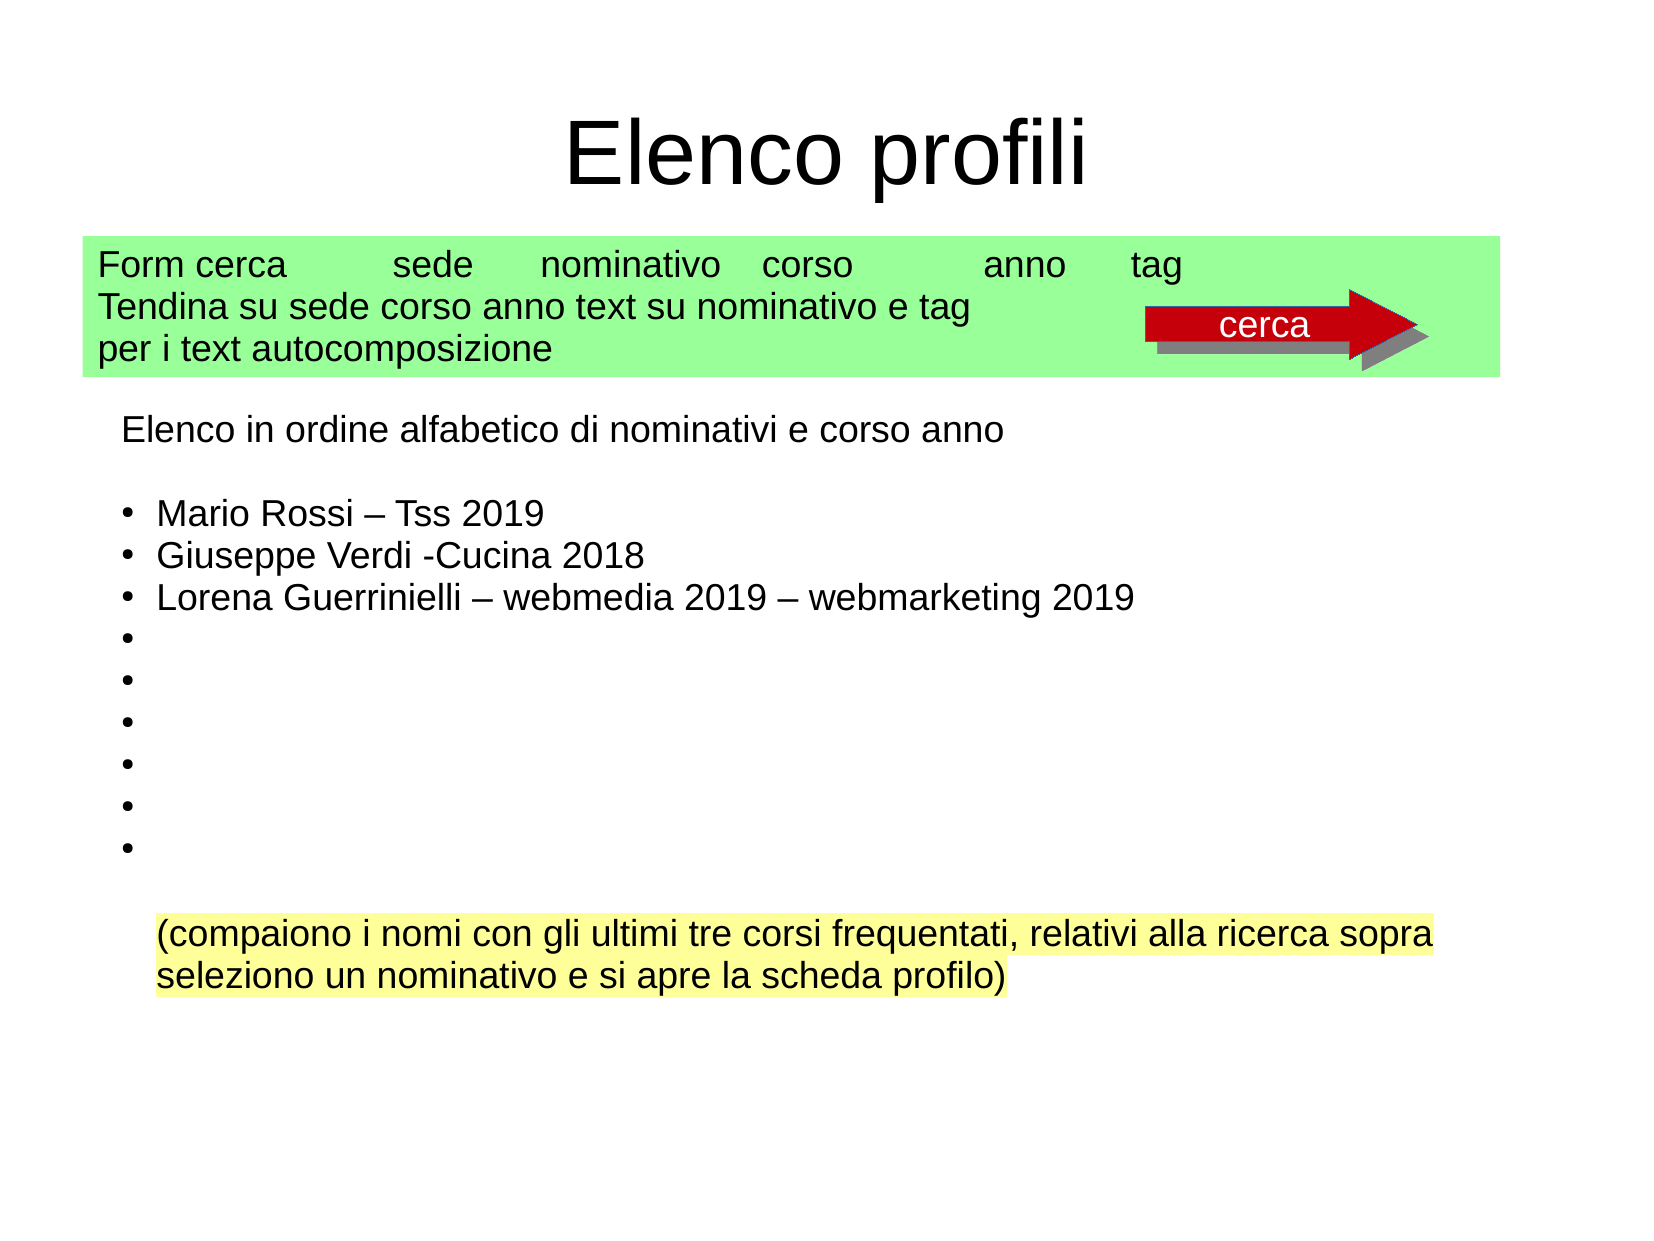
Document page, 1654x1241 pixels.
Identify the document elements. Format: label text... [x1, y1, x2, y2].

text_box Elenco in ordine alfabetico di nominativi e corso anno Mario Rossi – Tss 2019 Giuseppe Verdi -Cucina 2018 Lorena Guerrinielli – webmedia 2019 – webmarketing 2019 (compaiono i nomi con gli ultimi tre corsi frequentati, relativi alla ricerca sopra seleziono un nominativo e si apre la scheda profilo) [106, 401, 1501, 1047]
title Elenco profili [82, 49, 1571, 257]
text_box cerca [1145, 289, 1418, 360]
text_box Form cerca sede nominativo corso anno tag Tendina su sede corso anno text su nominativo e tag per i text autocomposizione [82, 236, 1501, 378]
